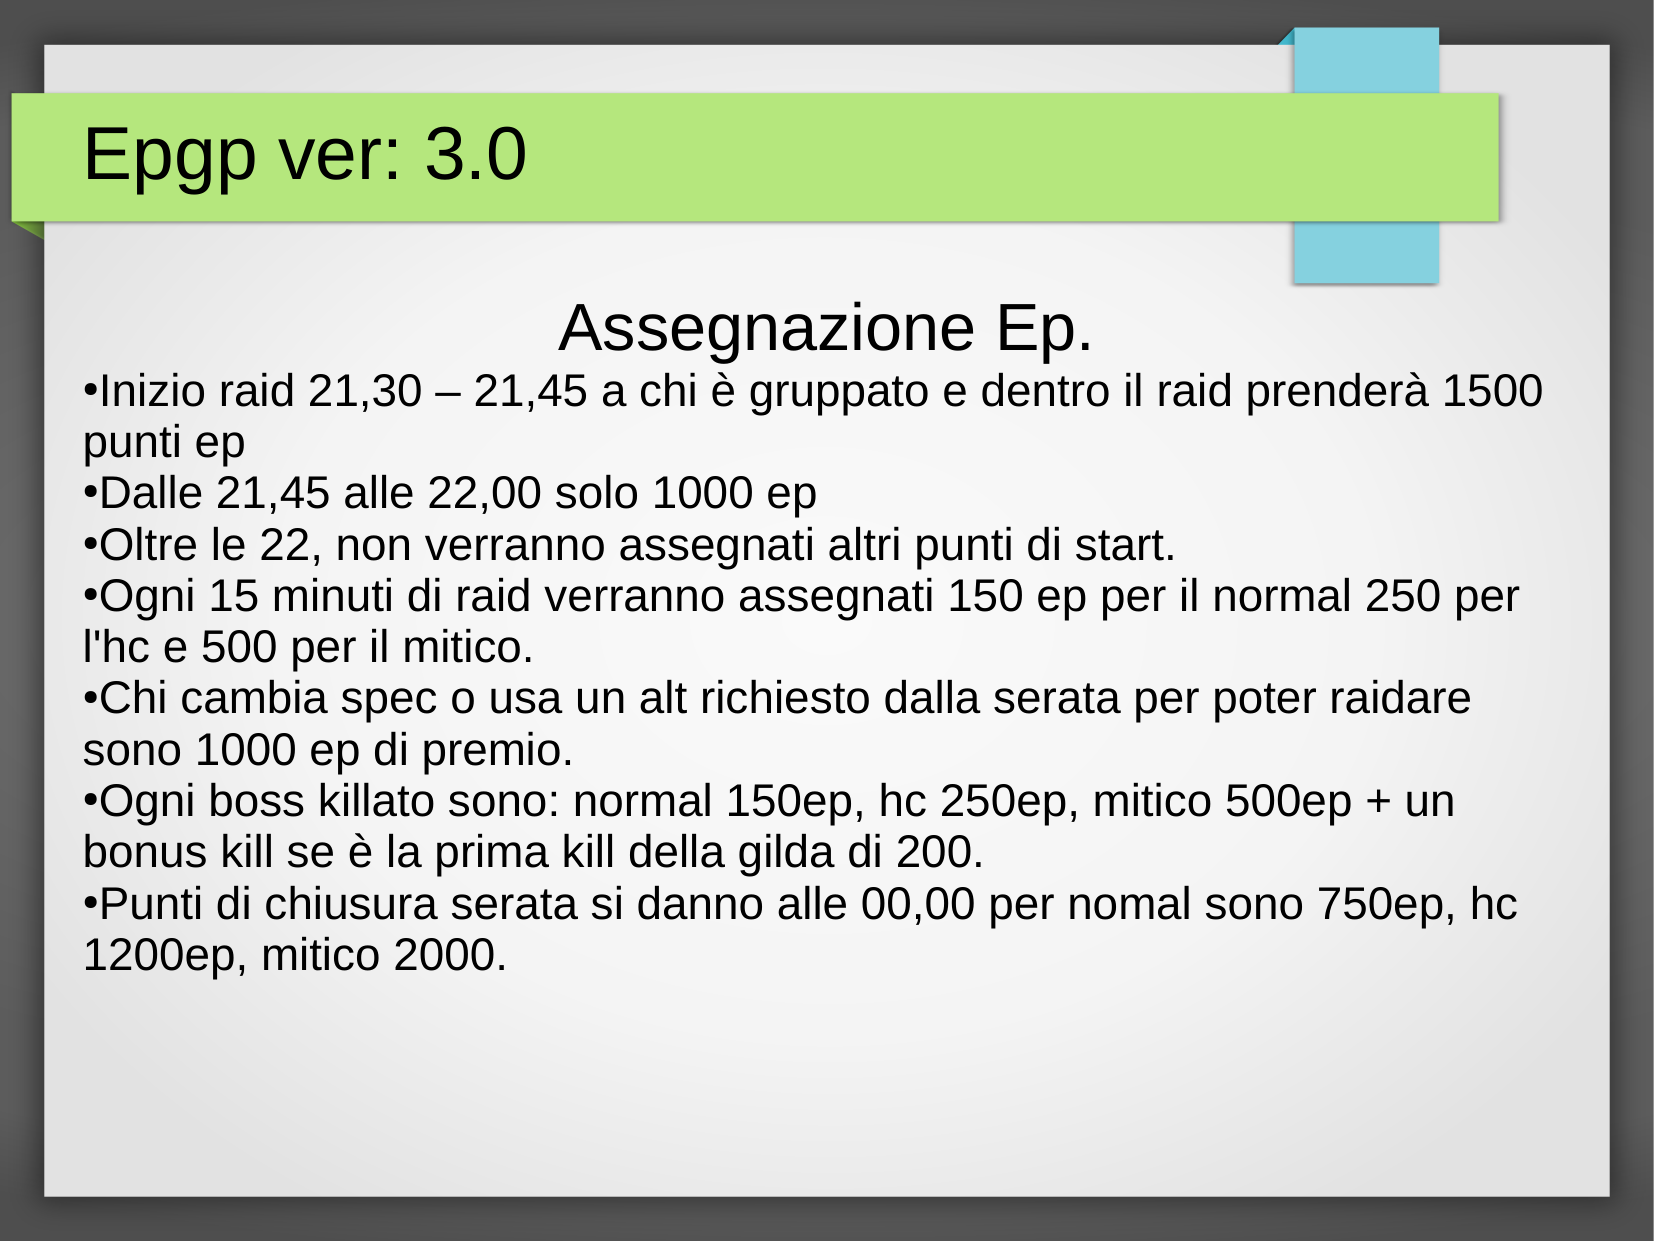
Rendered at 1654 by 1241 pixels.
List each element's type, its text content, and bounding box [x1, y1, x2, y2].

picture [0, 0, 1654, 1241]
title Epgp ver: 3.0 [82, 94, 1264, 213]
subtitle Assegnazione Ep. Inizio raid 21,30 – 21,45 a chi è gruppato e dentro il raid prenderà 1500 punti ep Dalle 21,45 alle 22,00 solo 1000 ep Oltre le 22, non verranno assegnati altri punti di start. Ogni 15 minuti di raid verranno assegnati 150 ep per il normal 250 per l'hc e 500 per il mitico. Chi cambia spec o usa un alt richiesto dalla serata per poter raidare sono 1000 ep di premio. Ogni boss killato sono: normal 150ep, hc 250ep, mitico 500ep + un bonus kill se è la prima kill della gilda di 200. Punti di chiusura serata si danno alle 00,00 per nomal sono 750ep, hc 1200ep, mitico 2000. [82, 290, 1571, 1010]
